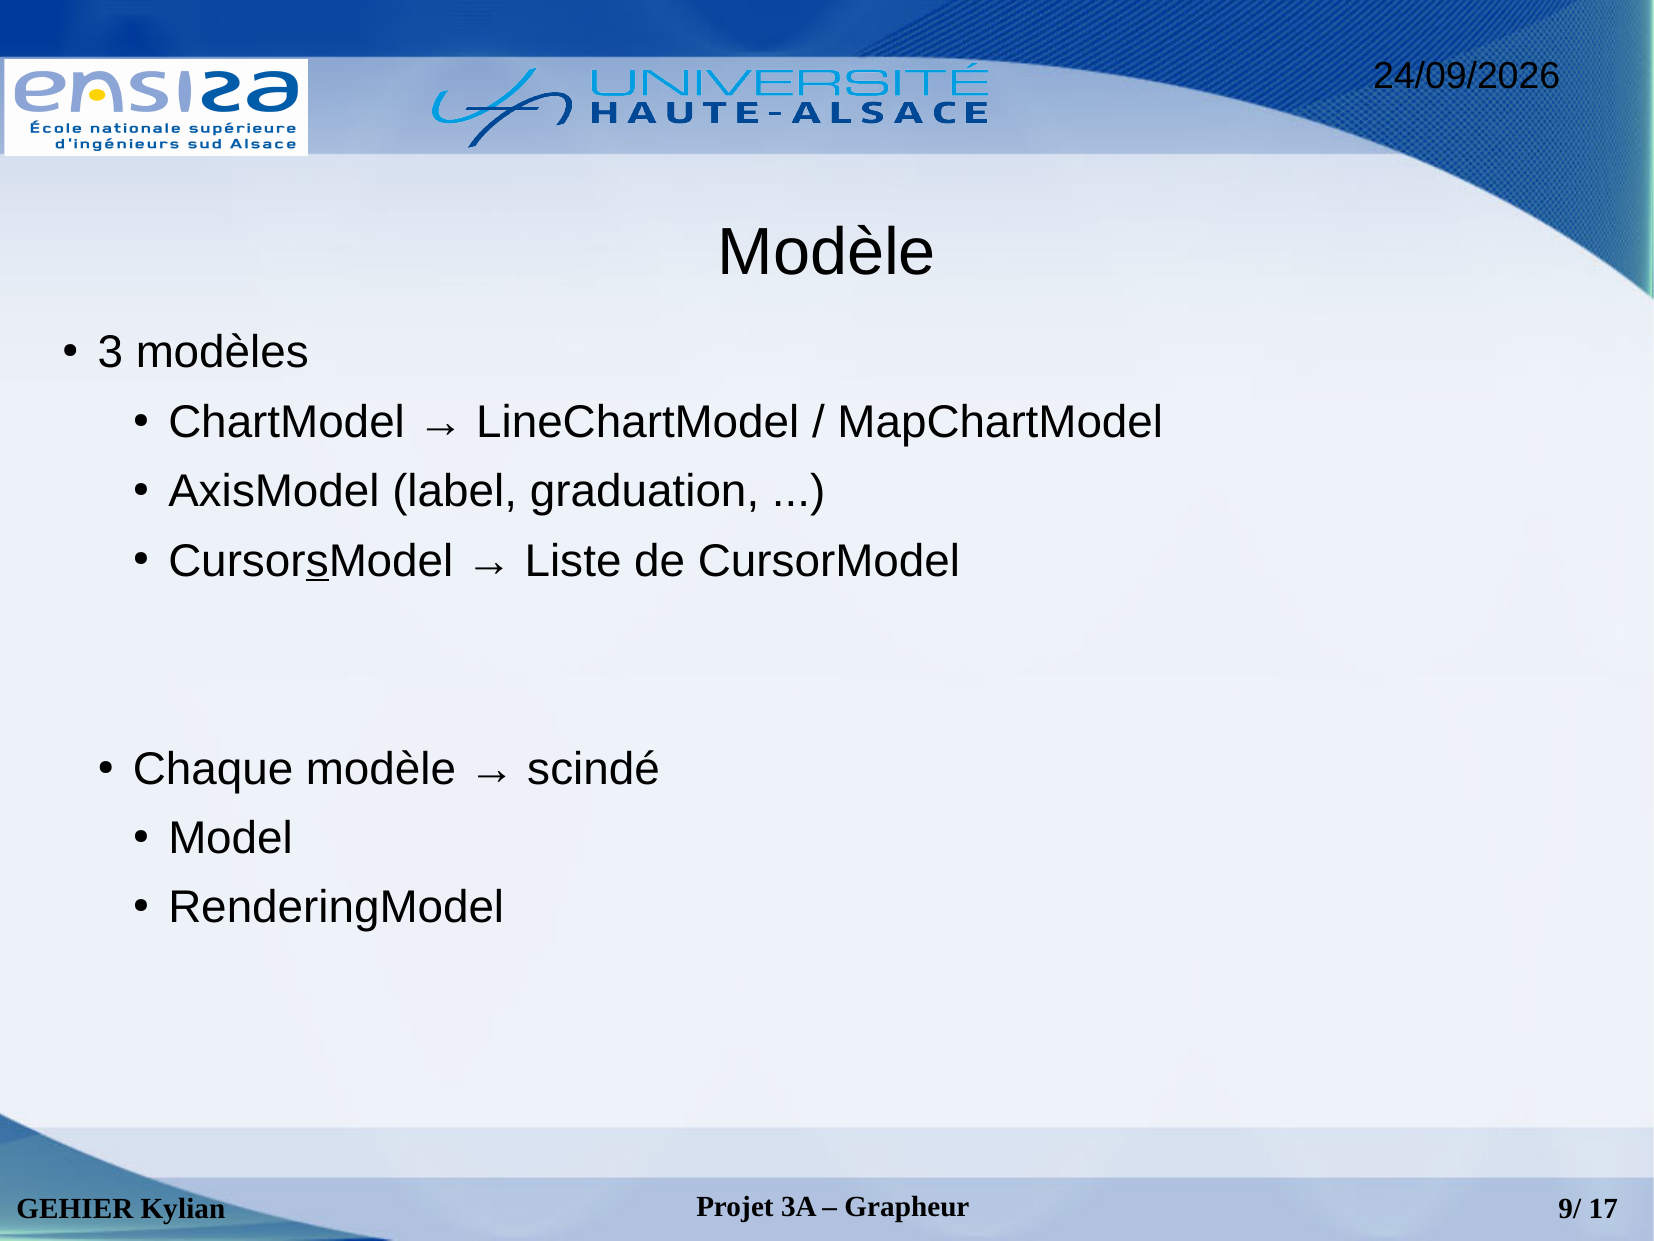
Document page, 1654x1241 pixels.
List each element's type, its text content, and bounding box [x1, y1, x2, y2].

picture [0, 0, 1654, 1241]
title Modèle [118, 192, 1536, 310]
text_box 3 modèles ChartModel → LineChartModel / MapChartModel AxisModel (label, graduation, ...) CursorsModel → Liste de CursorModel Chaque modèle → scindé Model RenderingModel [47, 318, 1465, 1215]
